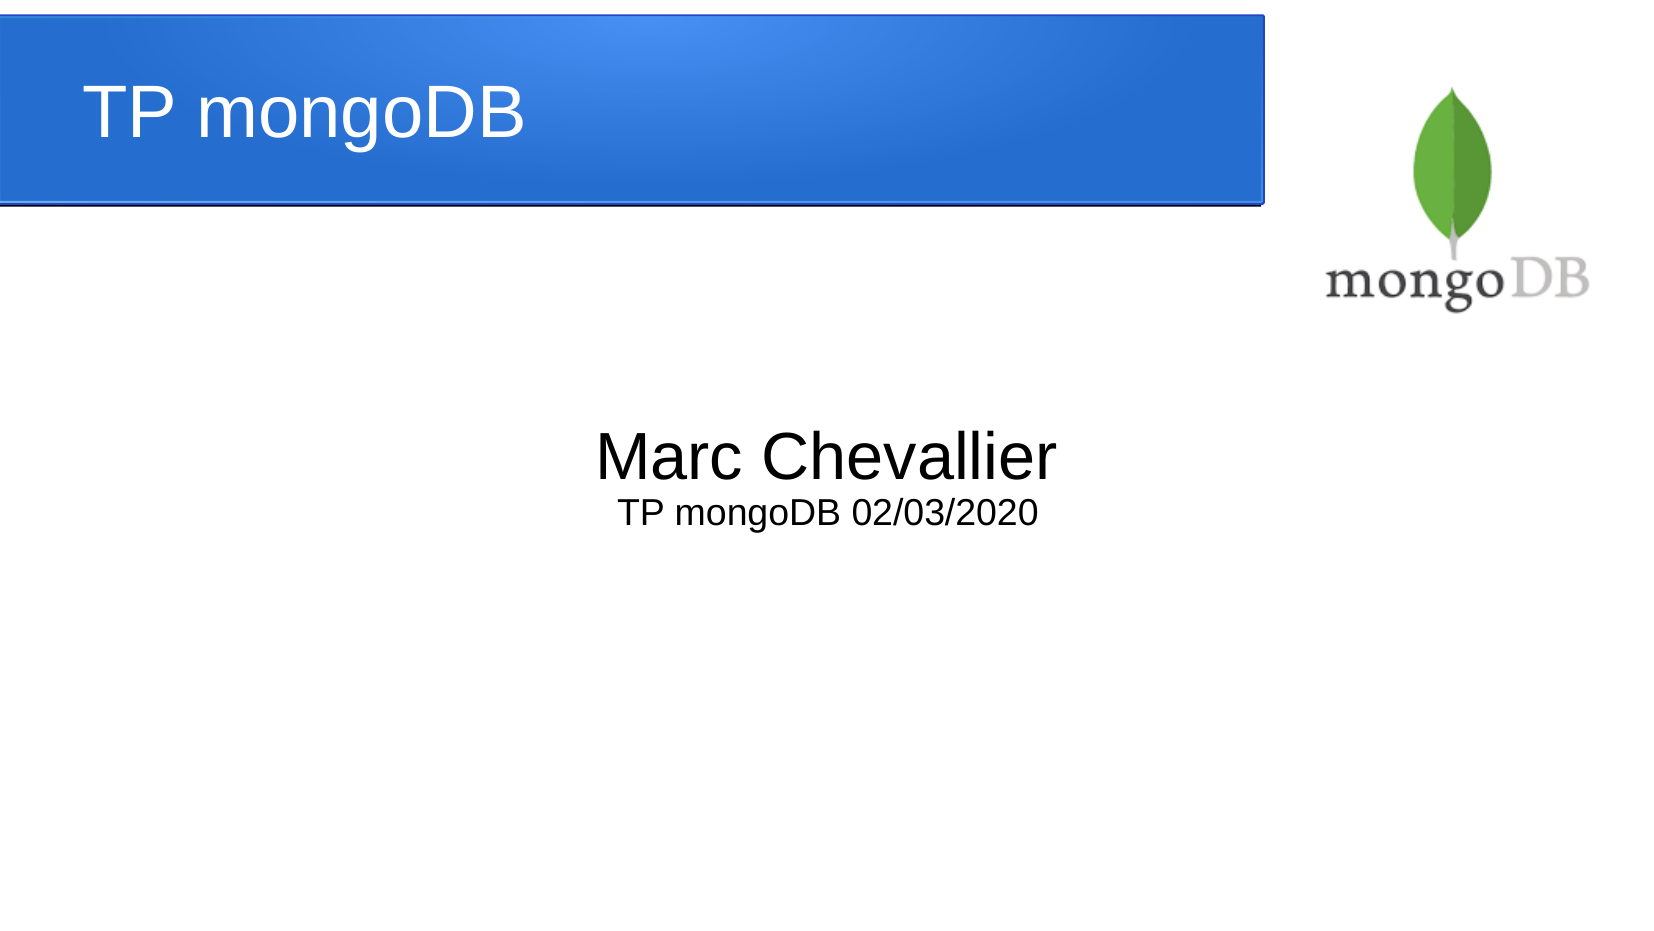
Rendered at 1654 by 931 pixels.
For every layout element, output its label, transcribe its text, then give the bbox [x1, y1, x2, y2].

text_box TP mongoDB 02/03/2020 [602, 484, 1054, 584]
picture [1279, 11, 1630, 364]
subtitle Marc Chevallier [82, 224, 1571, 764]
title TP mongoDB [82, 35, 1235, 189]
